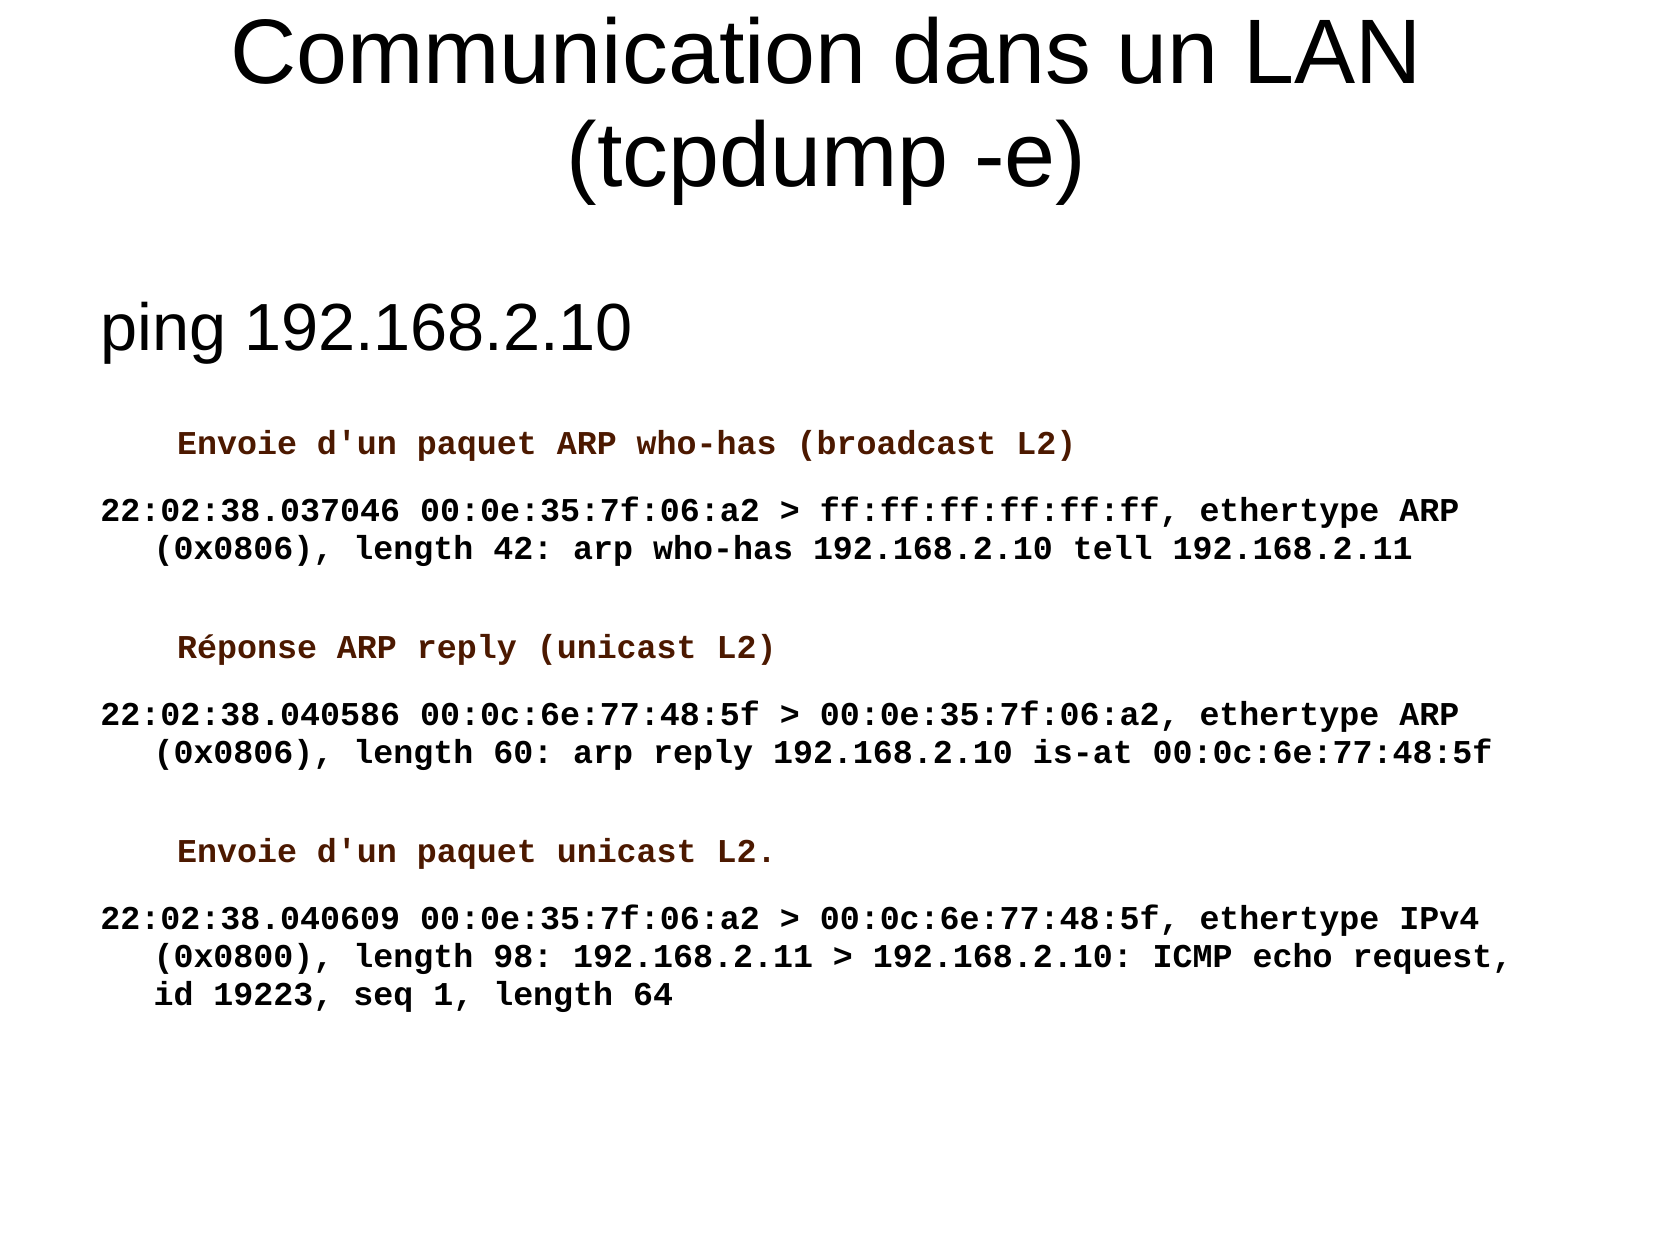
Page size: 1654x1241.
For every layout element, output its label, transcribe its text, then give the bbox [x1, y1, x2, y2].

list ping 192.168.2.10 Envoie d'un paquet ARP who-has (broadcast L2) 22:02:38.037046 00:0e:35:7f:06:a2 > ff:ff:ff:ff:ff:ff, ethertype ARP (0x0806), length 42: arp who-has 192.168.2.10 tell 192.168.2.11 Réponse ARP reply (unicast L2) 22:02:38.040586 00:0c:6e:77:48:5f > 00:0e:35:7f:06:a2, ethertype ARP (0x0806), length 60: arp reply 192.168.2.10 is-at 00:0c:6e:77:48:5f Envoie d'un paquet unicast L2. 22:02:38.040609 00:0e:35:7f:06:a2 > 00:0c:6e:77:48:5f, ethertype IPv4 (0x0800), length 98: 192.168.2.11 > 192.168.2.10: ICMP echo request, id 19223, seq 1, length 64 [82, 290, 1571, 1109]
title Communication dans un LAN (tcpdump -e) [59, 1, 1595, 207]
